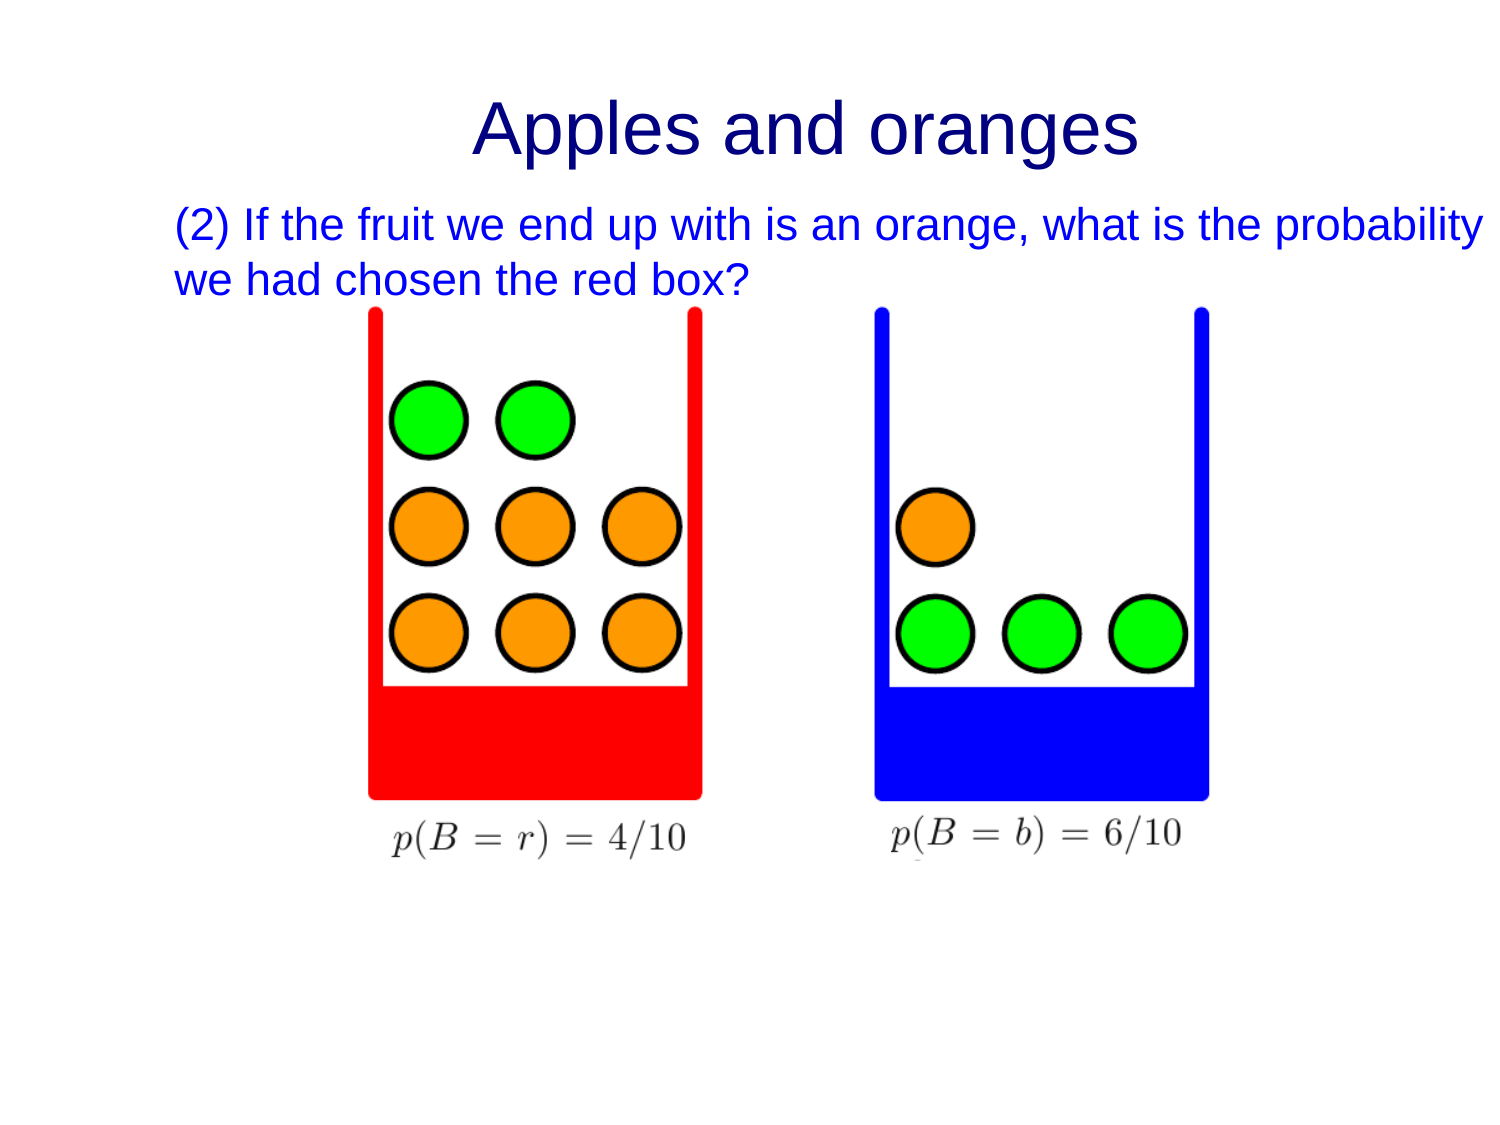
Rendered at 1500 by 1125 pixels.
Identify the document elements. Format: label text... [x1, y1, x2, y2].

picture [891, 812, 1183, 861]
picture [389, 813, 690, 861]
picture [871, 303, 1213, 805]
picture [367, 305, 705, 804]
title Apples and oranges [149, 65, 1463, 179]
list (2) If the fruit we end up with is an orange, what is the probability we had chosen the red box? [37, 187, 1500, 1125]
